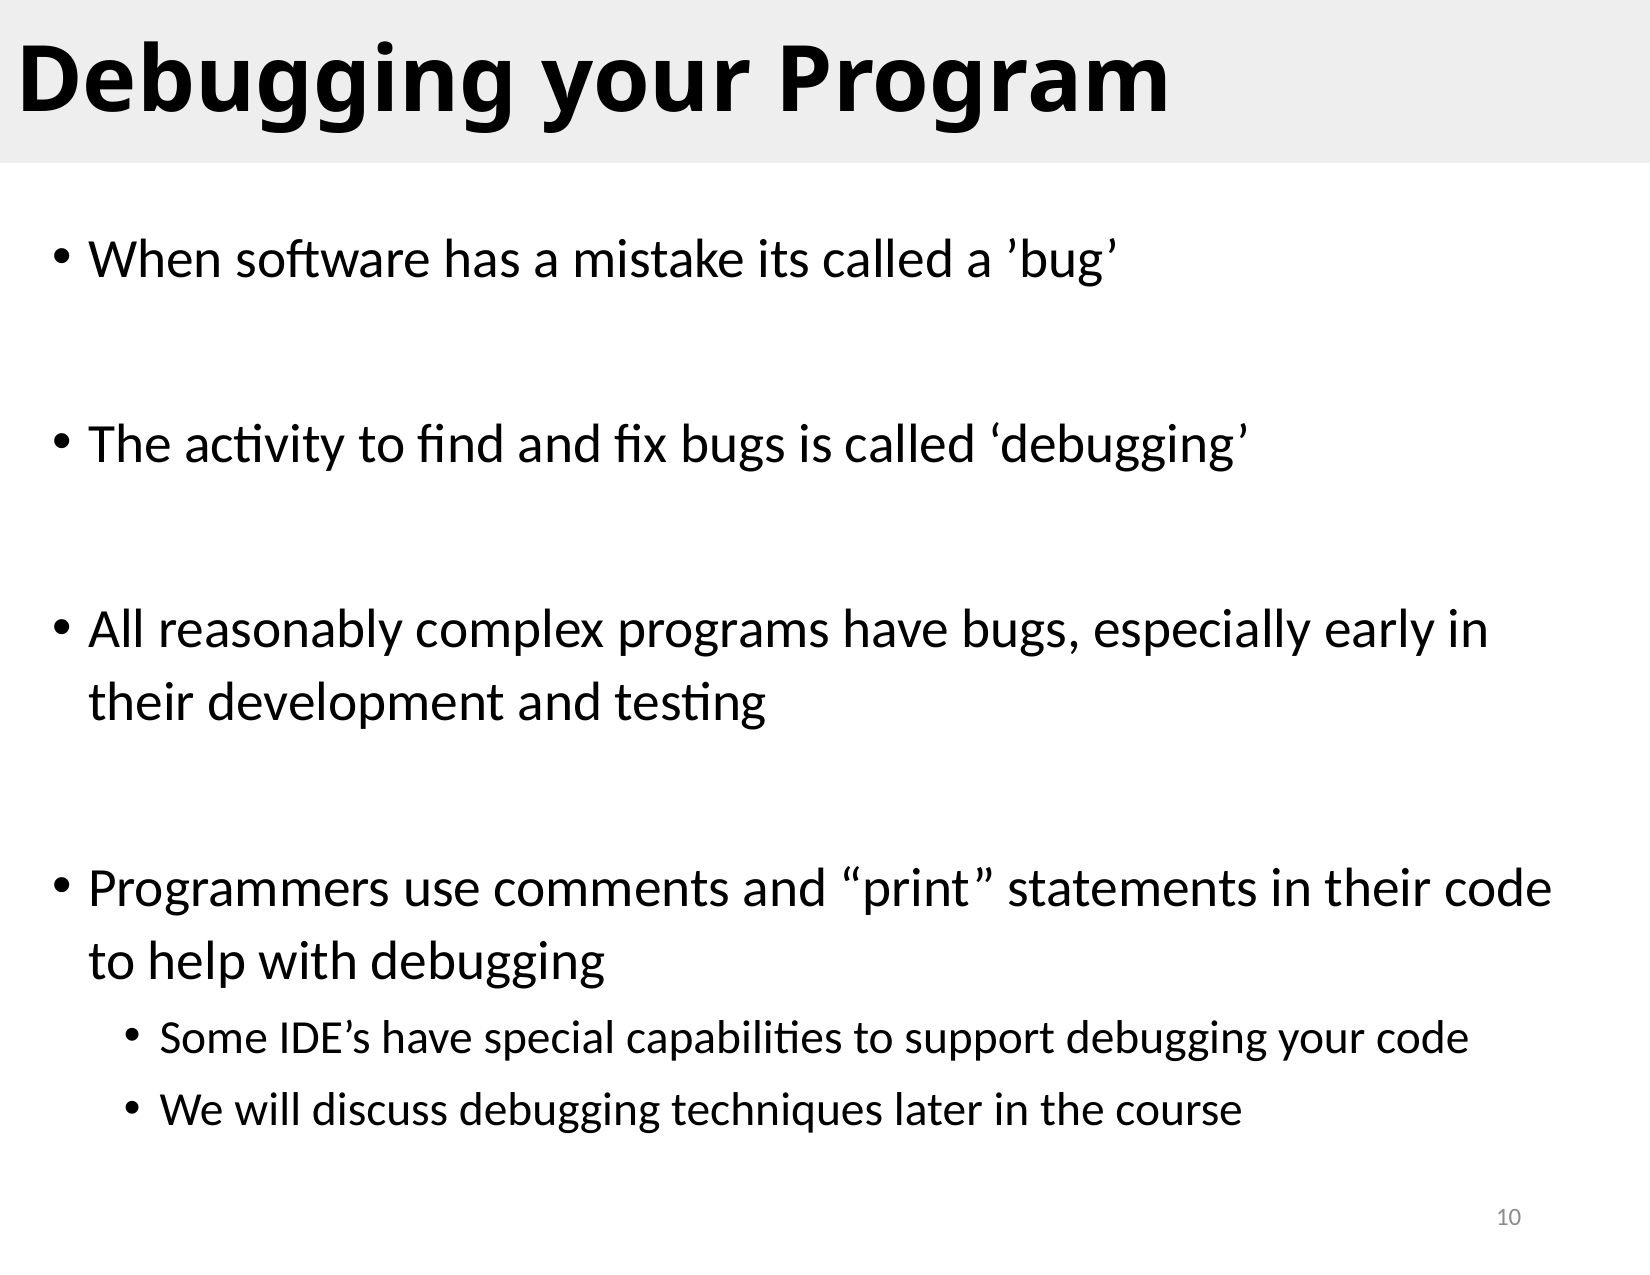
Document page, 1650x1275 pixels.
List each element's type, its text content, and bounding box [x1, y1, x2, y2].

title Debugging your Program [0, 0, 1650, 163]
list When software has a mistake its called a ’bug’ The activity to find and fix bugs is called ‘debugging’ All reasonably complex programs have bugs, especially early in their development and testing Programmers use comments and “print” statements in their code to help with debugging Some IDE’s have special capabilities to support debugging your code We will discuss debugging techniques later in the course [37, 207, 1595, 1149]
